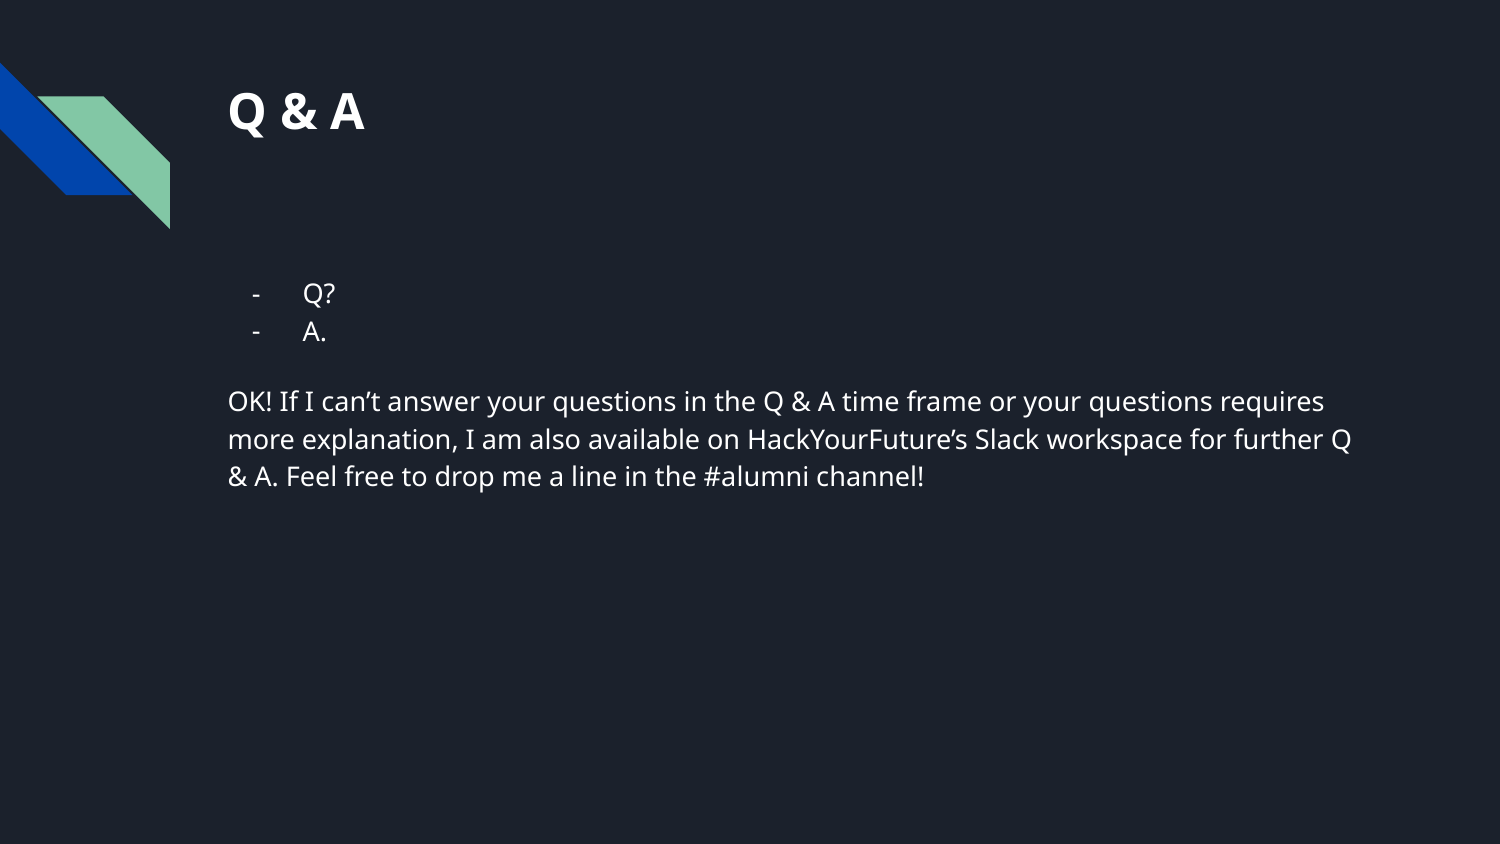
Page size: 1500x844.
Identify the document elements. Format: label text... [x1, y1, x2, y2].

text_box Q? A. OK! If I can’t answer your questions in the Q & A time frame or your questions requires more explanation, I am also available on HackYourFuture’s Slack workspace for further Q & A. Feel free to drop me a line in the #alumni channel! [212, 257, 1368, 735]
text_box Q & A [212, 64, 1368, 215]
